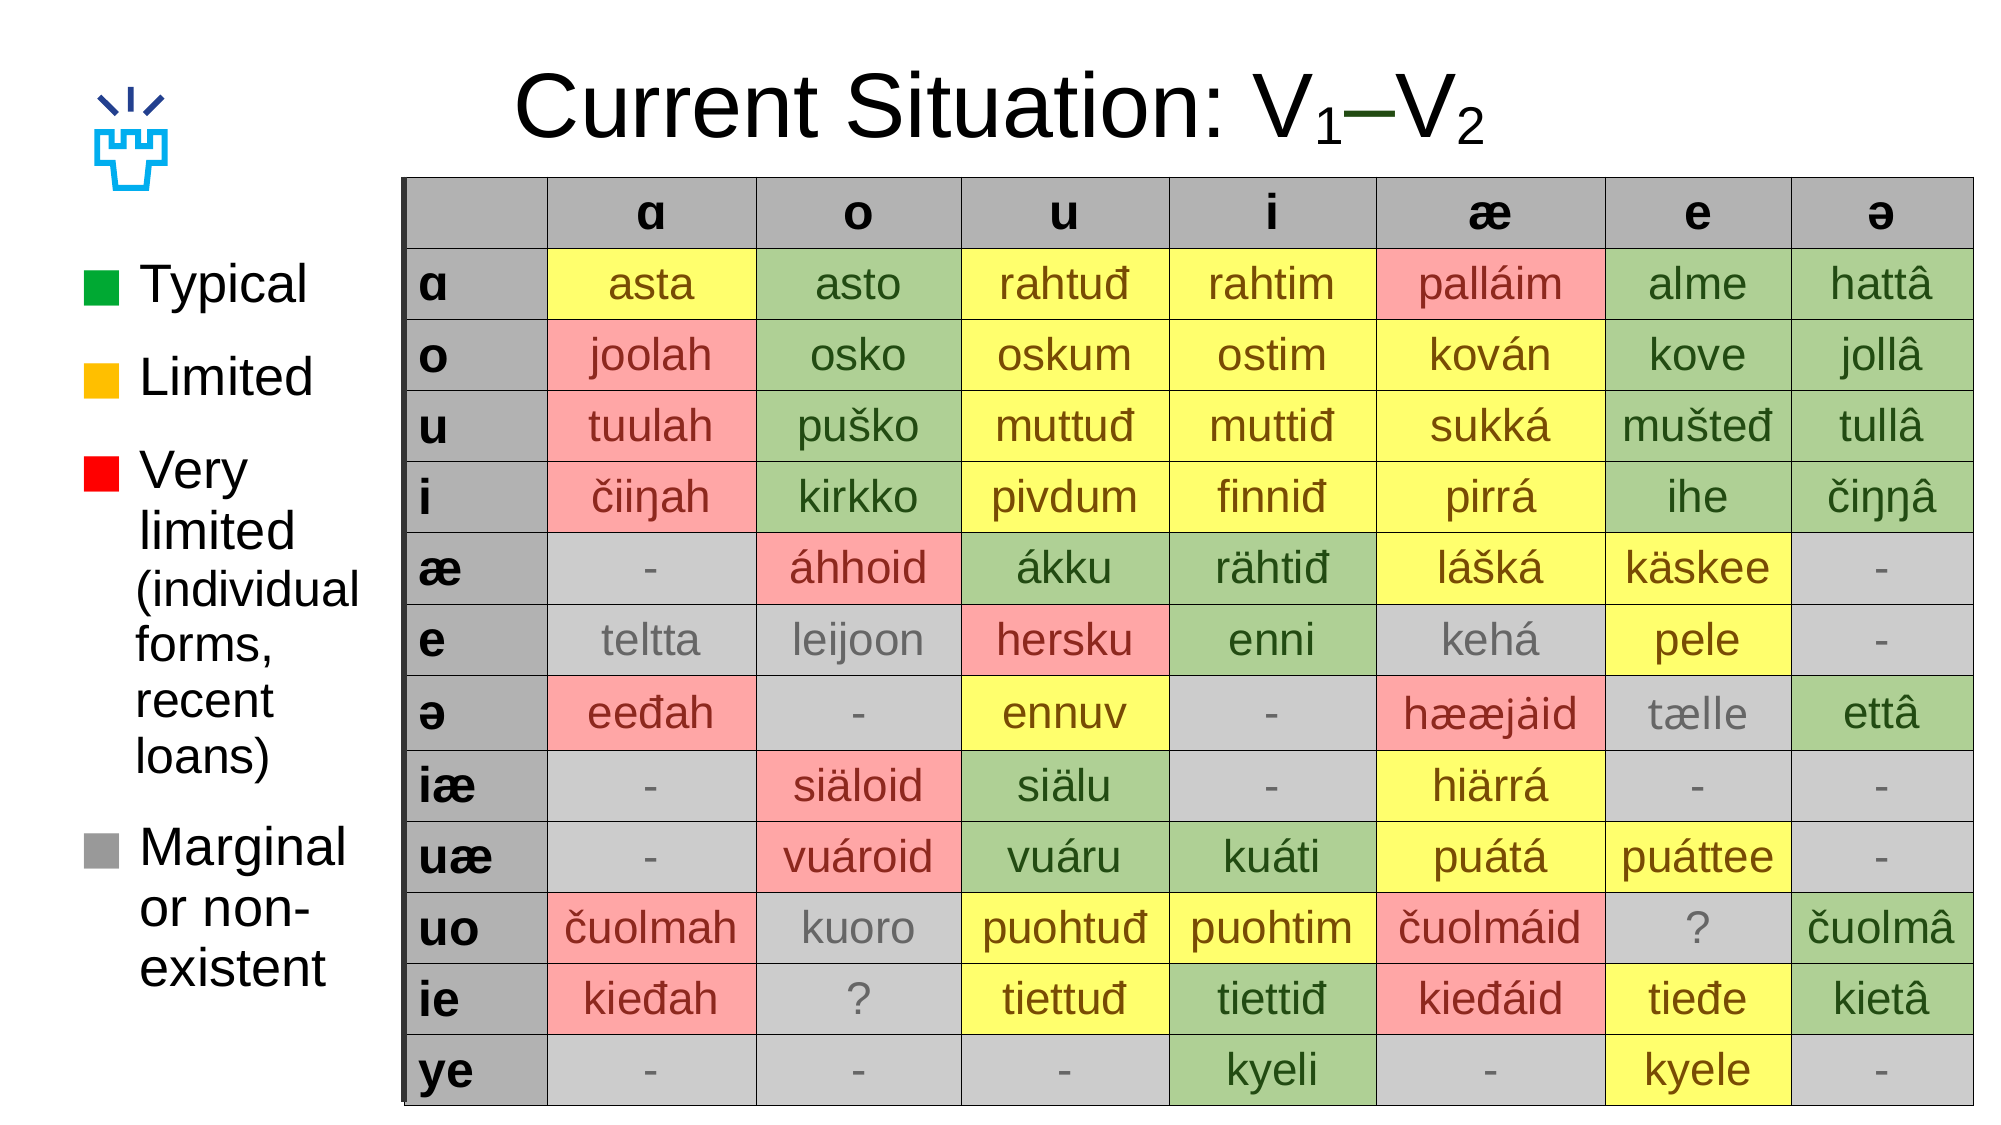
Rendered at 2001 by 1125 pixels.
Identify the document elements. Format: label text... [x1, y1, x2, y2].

table_cell osko [757, 320, 961, 390]
table_cell käskee [1606, 533, 1791, 604]
table_cell čiŋŋâ [1792, 462, 1973, 532]
table_cell vuáru [962, 822, 1169, 892]
table_cell - [1792, 822, 1973, 892]
table_cell ? [1606, 893, 1791, 963]
table_header e [1606, 178, 1791, 248]
table_cell čiiŋah [548, 462, 756, 532]
table_cell i [407, 462, 547, 532]
table_cell áhhoid [757, 533, 961, 604]
table_cell asto [757, 249, 961, 319]
table_cell - [548, 533, 756, 604]
table_cell čuolmah [548, 893, 756, 963]
table_cell oskum [962, 320, 1169, 390]
table_cell čuolmáid [1377, 893, 1605, 963]
table_cell hersku [962, 605, 1169, 675]
table_cell ie [407, 964, 547, 1034]
table_cell puáttee [1606, 822, 1791, 892]
table_cell ostim [1170, 320, 1376, 390]
table_cell uæ [407, 822, 547, 892]
table_cell siäloid [757, 751, 961, 821]
table_cell finniđ [1170, 462, 1376, 532]
table_cell hææjȧid [1377, 676, 1605, 750]
table_cell enni [1170, 605, 1376, 675]
table_cell kuáti [1170, 822, 1376, 892]
table_cell alme [1606, 249, 1791, 319]
table_cell uo [407, 893, 547, 963]
table_cell lášká [1377, 533, 1605, 604]
table_cell muttuđ [962, 391, 1169, 461]
table_cell eeđah [548, 676, 756, 750]
table_cell kován [1377, 320, 1605, 390]
table_cell ákku [962, 533, 1169, 604]
table_cell hattâ [1792, 249, 1973, 319]
table_header ə [1792, 178, 1973, 248]
text_box ◼ Typical ◼ Limited ◼ Very limited (individual forms, recent loans) ◼ Marginal or non- existent [64, 245, 401, 1102]
table_cell iæ [407, 751, 547, 821]
table_header i [1170, 178, 1376, 248]
table_cell - [1792, 533, 1973, 604]
table_cell kirkko [757, 462, 961, 532]
table_cell - [757, 1035, 961, 1105]
table_cell kyeli [1170, 1035, 1376, 1105]
table_cell puohtim [1170, 893, 1376, 963]
table_cell pivdum [962, 462, 1169, 532]
table_header u [962, 178, 1169, 248]
table_cell hiärrá [1377, 751, 1605, 821]
table_cell mušteđ [1606, 391, 1791, 461]
table_cell sukká [1377, 391, 1605, 461]
table_cell - [1170, 751, 1376, 821]
table_cell asta [548, 249, 756, 319]
table_cell tælle [1606, 676, 1791, 750]
table_cell ennuv [962, 676, 1169, 750]
table_cell pirrá [1377, 462, 1605, 532]
table_cell palláim [1377, 249, 1605, 319]
table_cell ? [757, 964, 961, 1034]
table_cell e [407, 605, 547, 675]
table_cell u [407, 391, 547, 461]
table_cell tiettuđ [962, 964, 1169, 1034]
table_cell ə [407, 676, 547, 750]
title Current Situation: V1–V2 [306, 2, 1694, 208]
table_cell kietâ [1792, 964, 1973, 1034]
table_cell - [757, 676, 961, 750]
table_cell ihe [1606, 462, 1791, 532]
table_cell tieđe [1606, 964, 1791, 1034]
table_header [407, 178, 547, 248]
table_cell čuolmâ [1792, 893, 1973, 963]
table_cell ettâ [1792, 676, 1973, 750]
table_cell puátá [1377, 822, 1605, 892]
table_cell ye [405, 1035, 547, 1105]
table_cell - [1377, 1035, 1605, 1105]
table_cell kieđah [548, 964, 756, 1034]
table_cell kieđáid [1377, 964, 1605, 1034]
table_cell rahtuđ [962, 249, 1169, 319]
table_cell kehá [1377, 605, 1605, 675]
table_cell kuoro [757, 893, 961, 963]
table_cell ɑ [407, 249, 547, 319]
table_cell o [407, 320, 547, 390]
table_header æ [1377, 178, 1605, 248]
table_cell - [548, 822, 756, 892]
table_cell - [1792, 1035, 1973, 1105]
table_cell jollâ [1792, 320, 1973, 390]
table_cell kove [1606, 320, 1791, 390]
table_cell pele [1606, 605, 1791, 675]
table_cell æ [407, 533, 547, 604]
table_cell teltta [548, 605, 756, 675]
table_header ɑ [548, 178, 756, 248]
table_cell vuároid [757, 822, 961, 892]
table_header o [757, 178, 961, 248]
table_cell - [1606, 751, 1791, 821]
table_cell tuulah [548, 391, 756, 461]
table_cell puohtuđ [962, 893, 1169, 963]
table_cell rähtiđ [1170, 533, 1376, 604]
table_cell kyele [1606, 1035, 1791, 1105]
table_cell - [1792, 751, 1973, 821]
table_cell joolah [548, 320, 756, 390]
table_cell puško [757, 391, 961, 461]
table_cell - [1792, 605, 1973, 675]
table_cell tiettiđ [1170, 964, 1376, 1034]
table_cell - [962, 1035, 1169, 1105]
table_cell - [548, 1035, 756, 1105]
table_cell leijoon [757, 605, 961, 675]
table_cell rahtim [1170, 249, 1376, 319]
table_cell muttiđ [1170, 391, 1376, 461]
table_cell tullâ [1792, 391, 1973, 461]
table_cell siälu [962, 751, 1169, 821]
table_cell - [1170, 676, 1376, 750]
table_cell - [548, 751, 756, 821]
